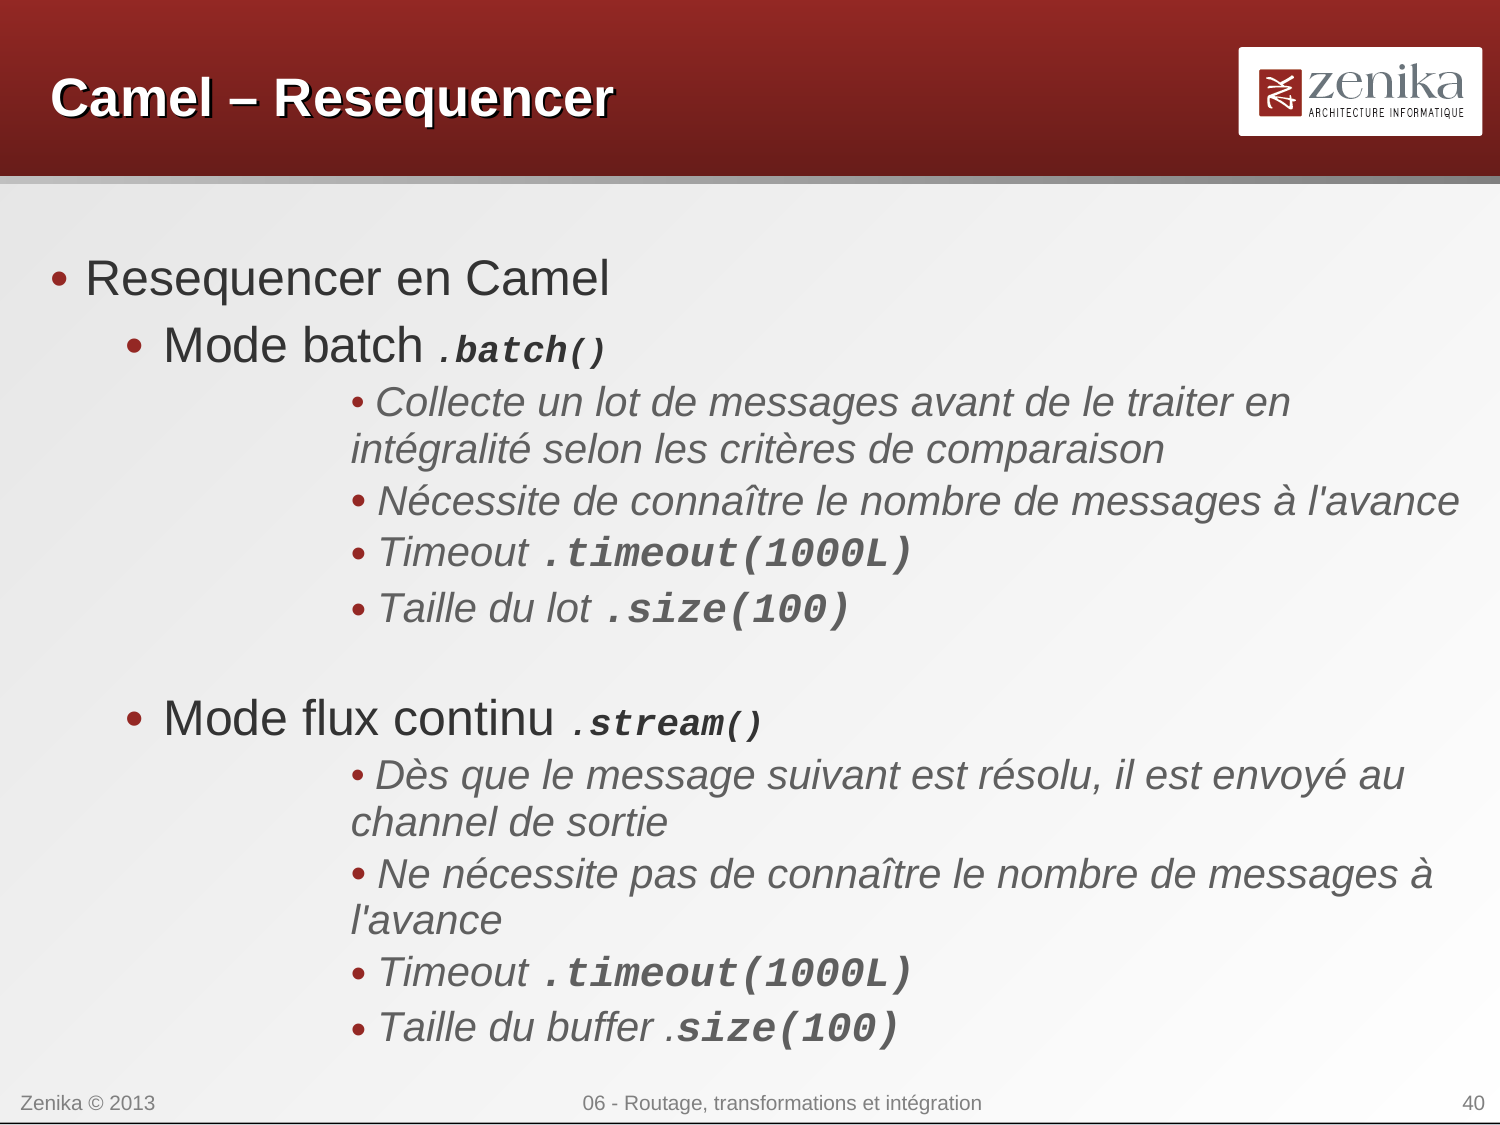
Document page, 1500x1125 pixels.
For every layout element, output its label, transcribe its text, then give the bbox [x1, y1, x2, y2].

list Resequencer en Camel Mode batch .batch() Collecte un lot de messages avant de le traiter en intégralité selon les critères de comparaison Nécessite de connaître le nombre de messages à l'avance Timeout .timeout(1000L) Taille du lot .size(100) Mode flux continu .stream() Dès que le message suivant est résolu, il est envoyé au channel de sortie Ne nécessite pas de connaître le nombre de messages à l'avance Timeout .timeout(1000L) Taille du buffer .size(100) [50, 250, 1477, 1099]
picture [1257, 58, 1464, 125]
title Camel – Resequencer [50, 22, 1206, 172]
